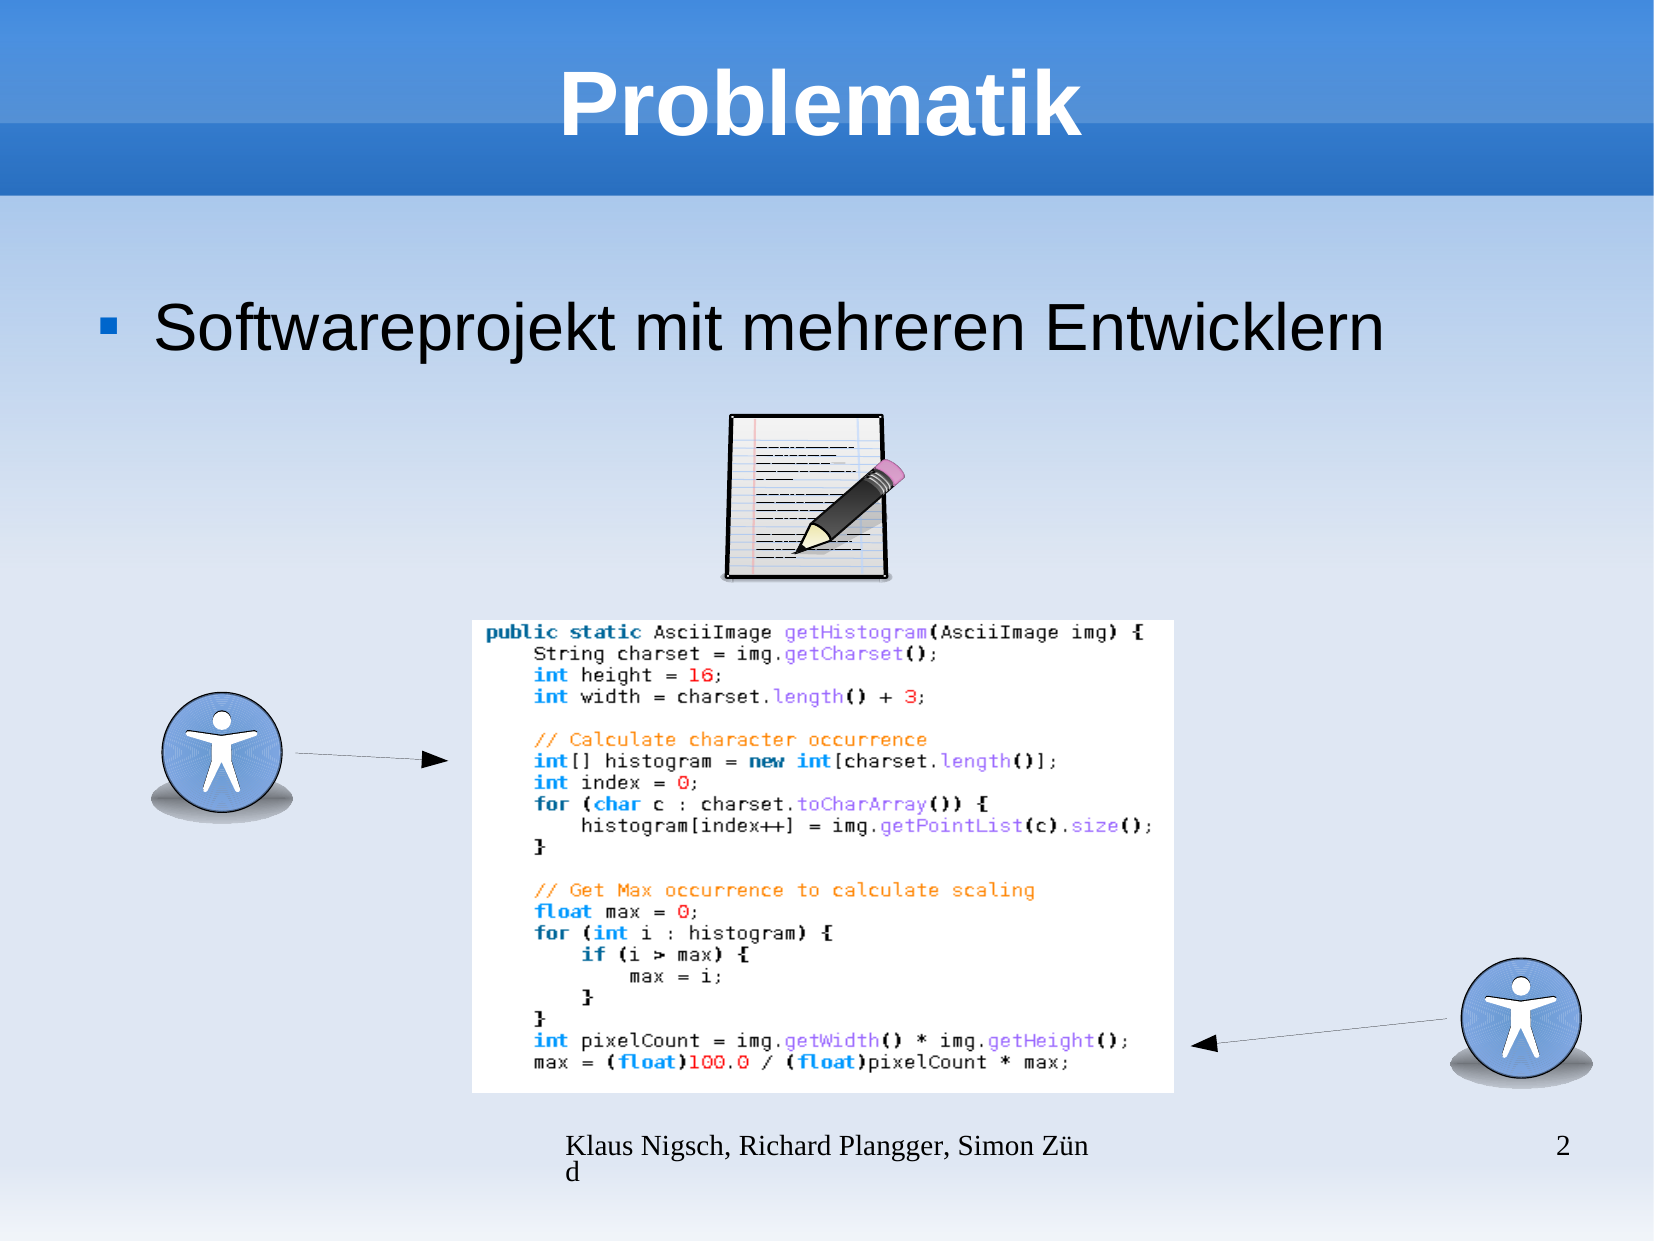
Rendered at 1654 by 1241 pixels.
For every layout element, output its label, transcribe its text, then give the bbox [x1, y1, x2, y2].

list Softwareprojekt mit mehreren Entwicklern [82, 290, 1571, 1109]
picture [0, 0, 1654, 1241]
title Problematik [76, 0, 1565, 208]
